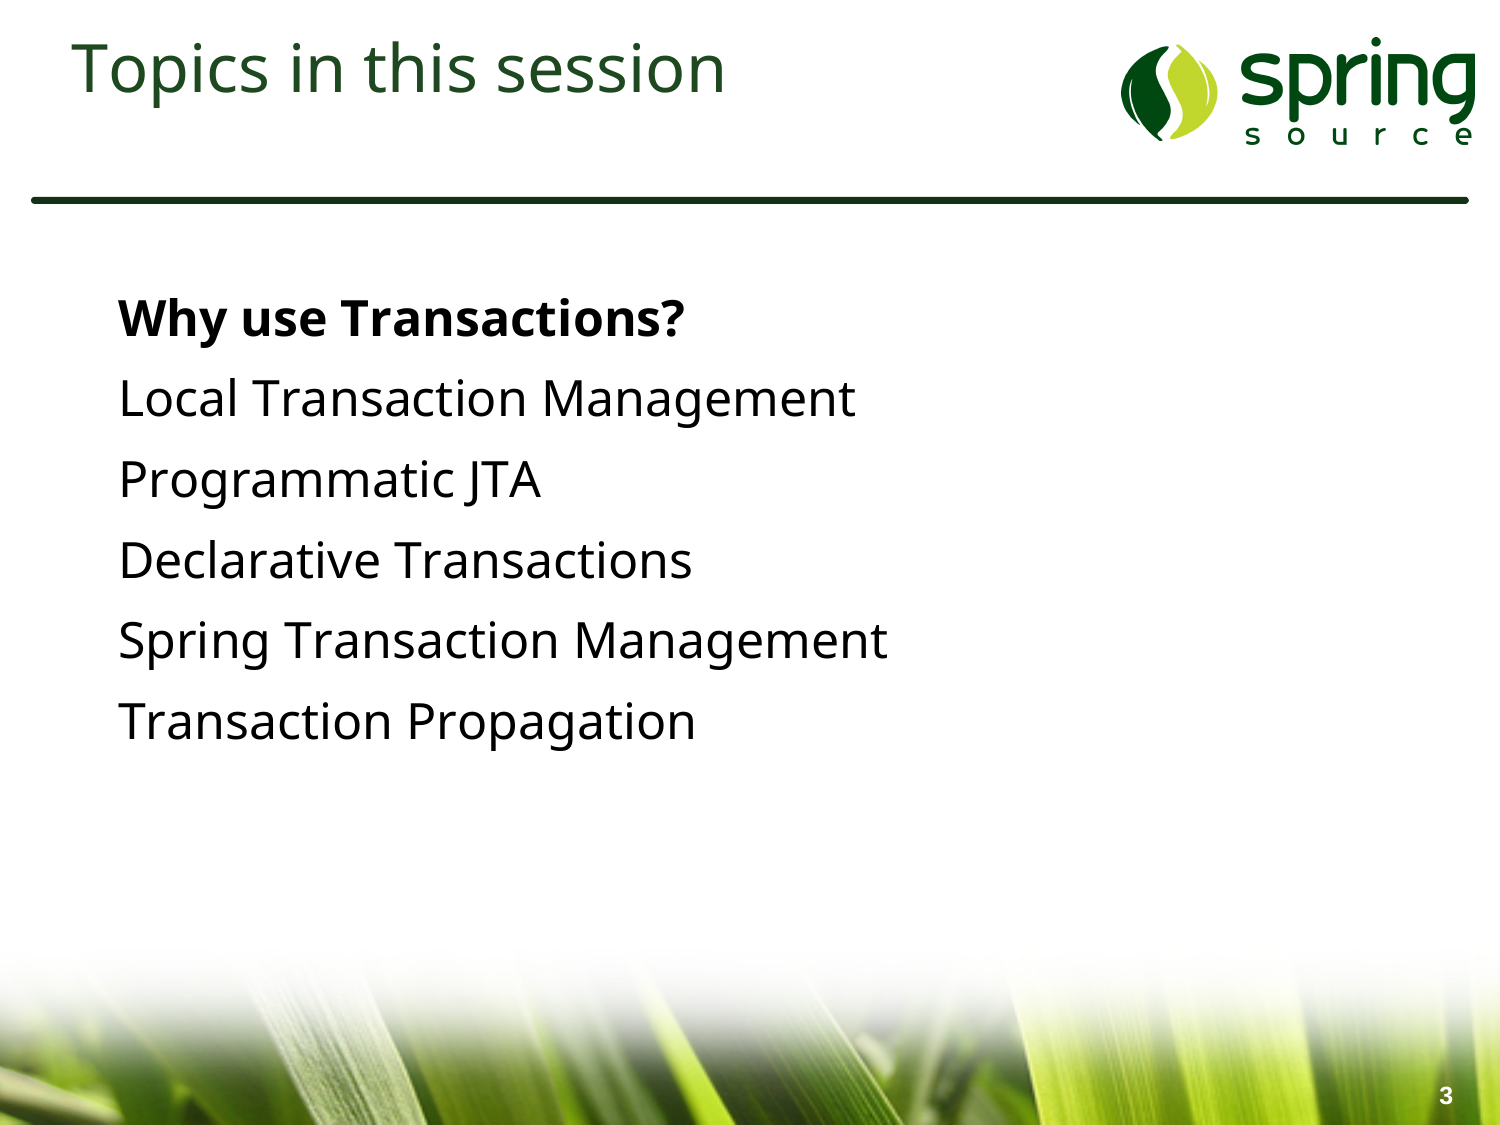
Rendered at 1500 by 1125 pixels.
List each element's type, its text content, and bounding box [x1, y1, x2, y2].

list Why use Transactions? Local Transaction Management Programmatic JTA Declarative Transactions Spring Transaction Management Transaction Propagation [103, 275, 1394, 938]
title Topics in this session [56, 13, 1089, 176]
picture [1121, 37, 1475, 145]
picture [0, 944, 1500, 1125]
